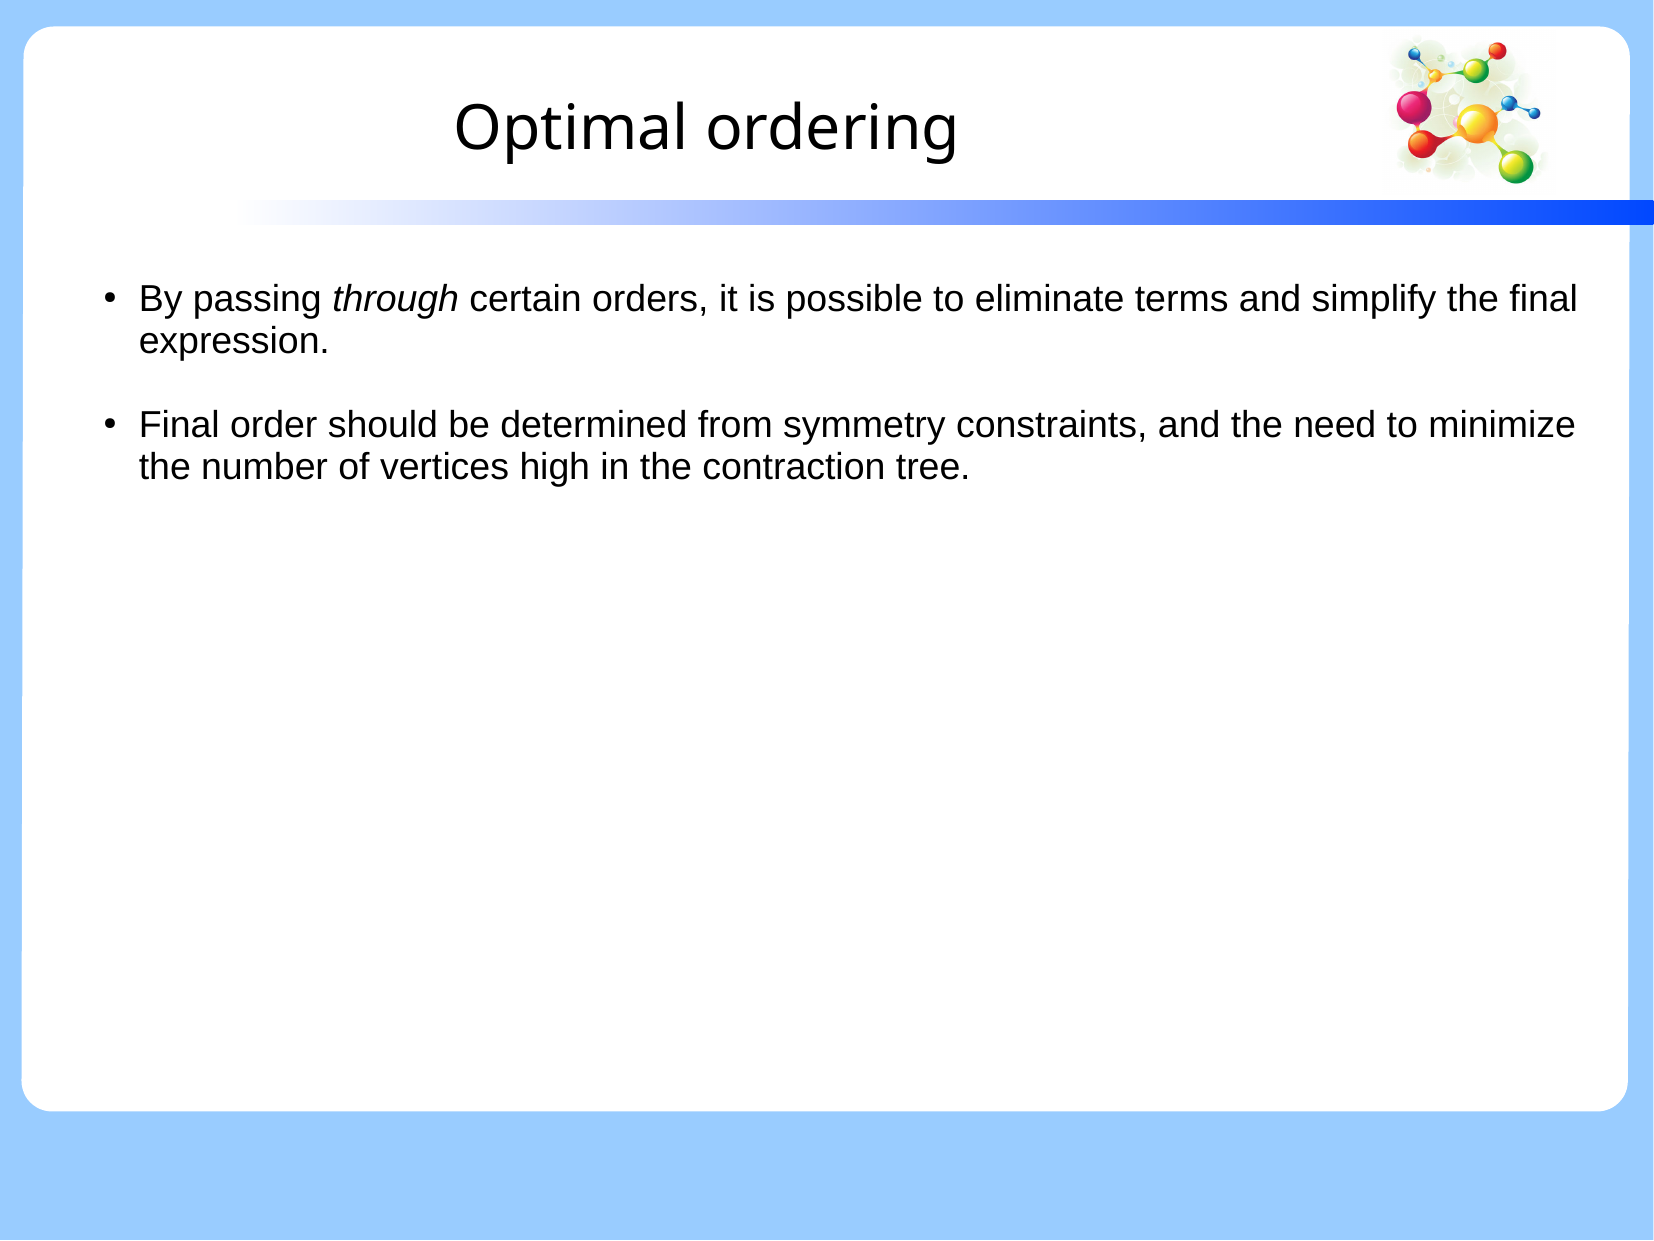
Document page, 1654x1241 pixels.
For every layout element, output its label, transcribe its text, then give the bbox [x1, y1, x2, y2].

picture [1382, 29, 1556, 195]
text_box By passing through certain orders, it is possible to eliminate terms and simplify the final expression. Final order should be determined from symmetry constraints, and the need to minimize the number of vertices high in the contraction tree. [88, 270, 1610, 1041]
title Optimal ordering [82, 49, 1332, 201]
